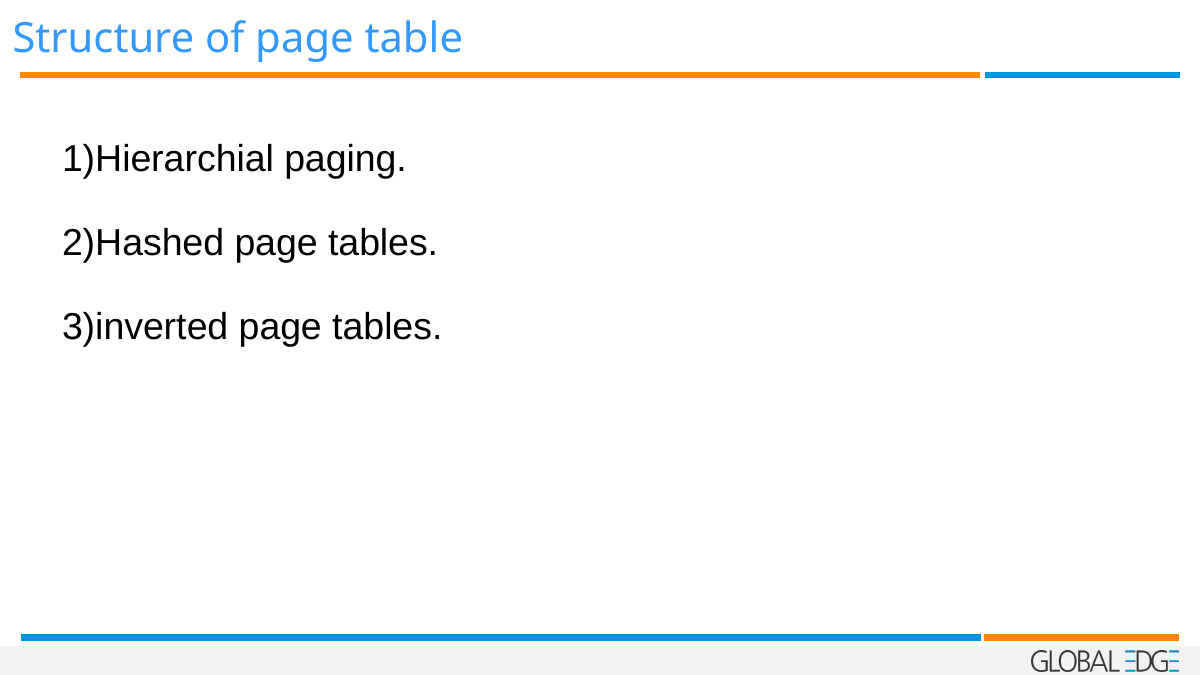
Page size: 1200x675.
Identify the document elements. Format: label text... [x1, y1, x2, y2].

title Structure of page table [12, 9, 1088, 63]
text_box 1)Hierarchial paging. 2)Hashed page tables. 3)inverted page tables. [47, 129, 458, 355]
picture [1031, 650, 1179, 672]
